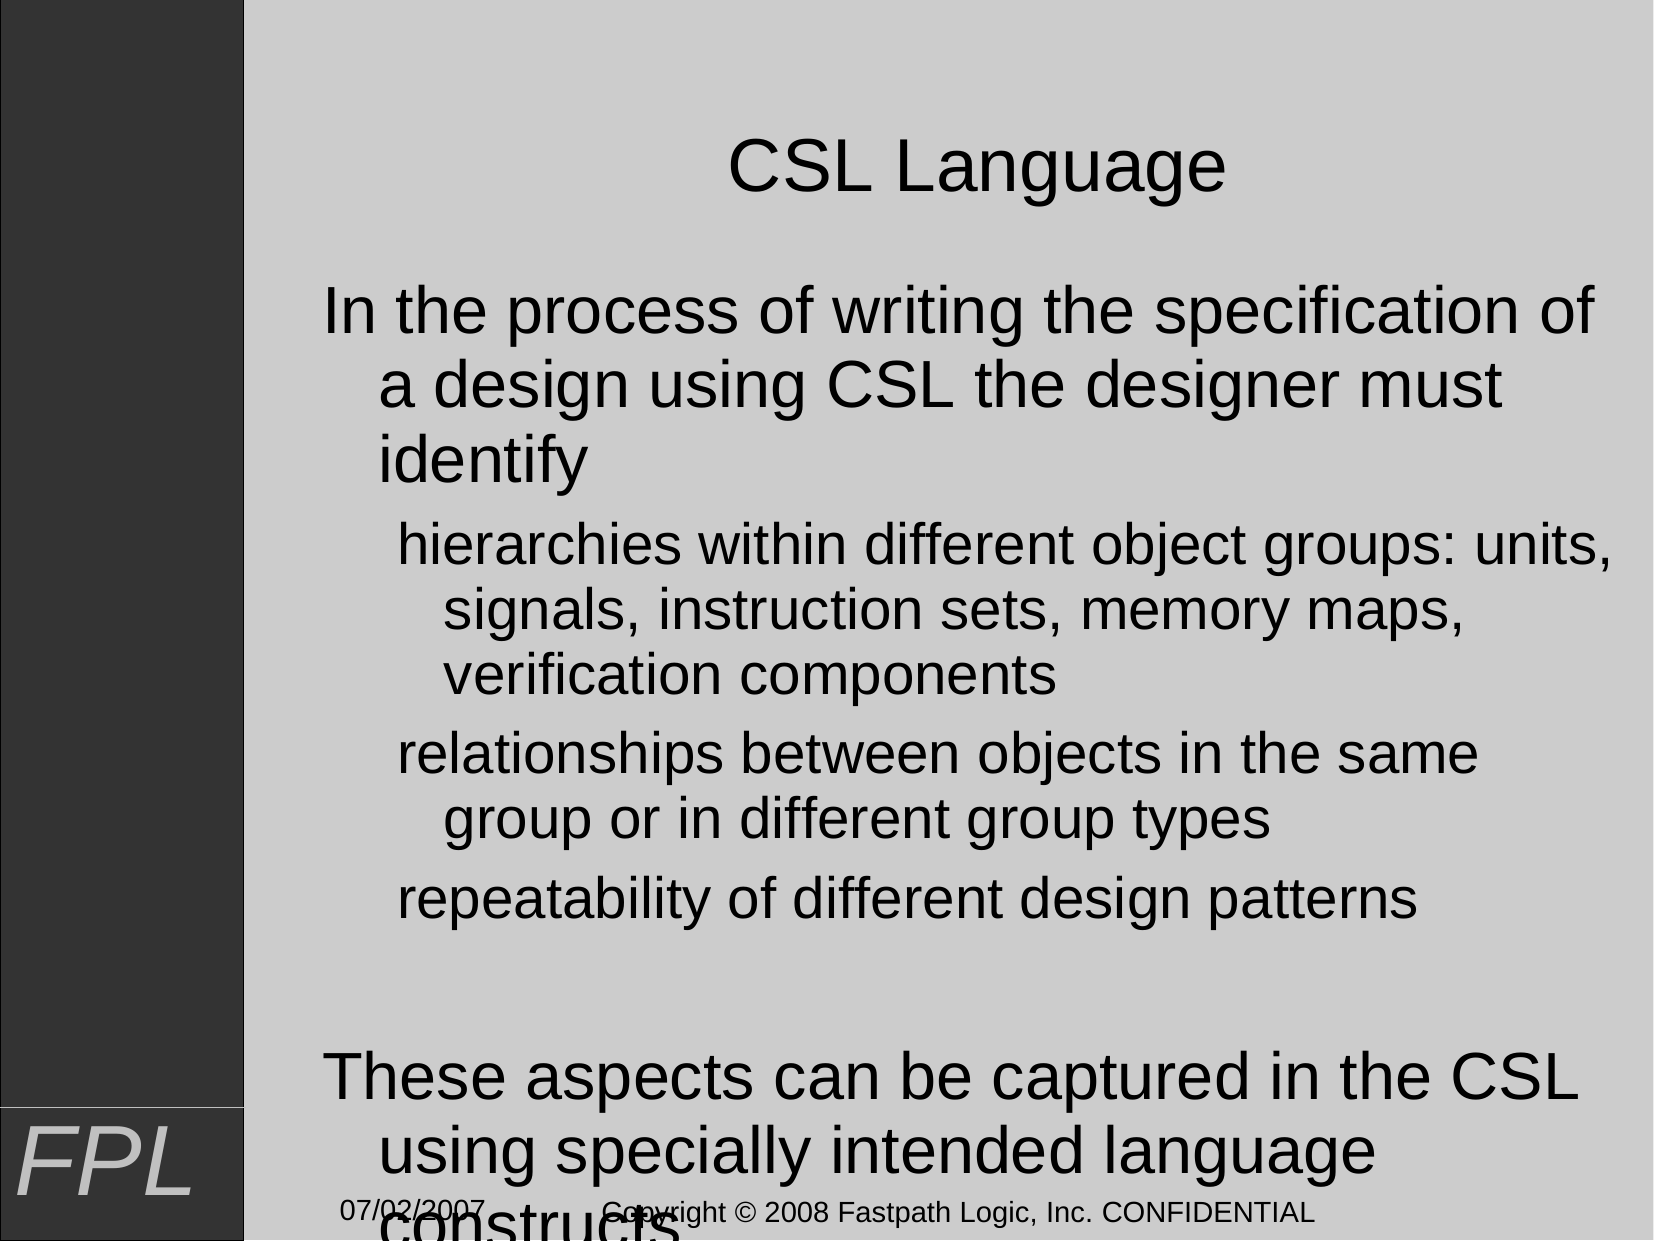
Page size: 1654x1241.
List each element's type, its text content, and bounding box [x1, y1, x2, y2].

title CSL Language [427, 57, 1530, 272]
list In the process of writing the specification of a design using CSL the designer must identify hierarchies within different object groups: units, signals, instruction sets, memory maps, verification components relationships between objects in the same group or in different group types repeatability of different design patterns These aspects can be captured in the CSL using specially intended language constructs The compiler will check the validity of the specifications and if valid will preserve relationships guarding their consistency throughout all the design process [322, 272, 1635, 1241]
